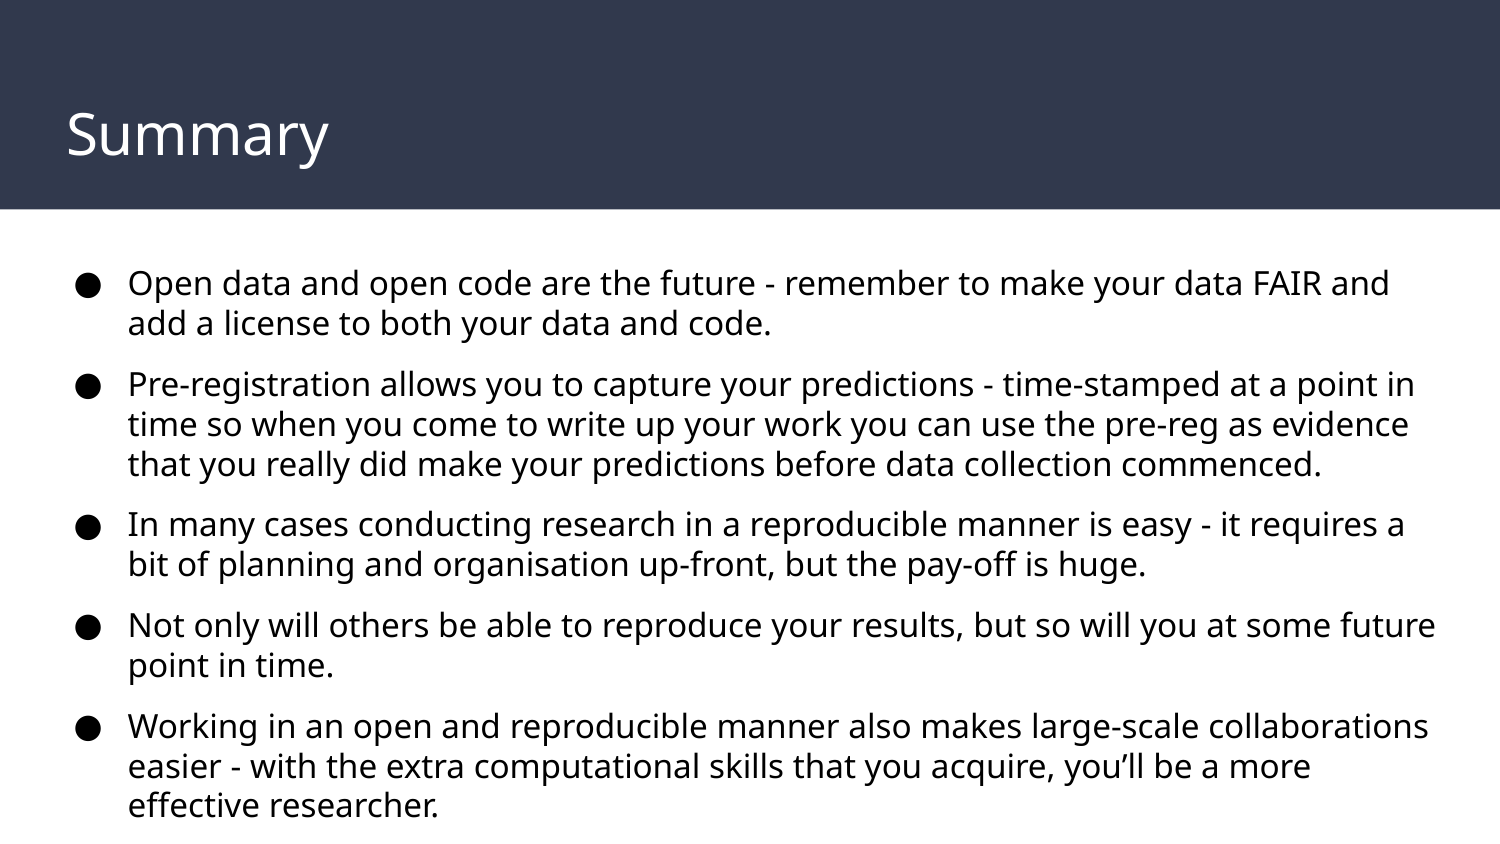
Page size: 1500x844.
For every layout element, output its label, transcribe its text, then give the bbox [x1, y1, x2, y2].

title Summary [51, 82, 1449, 185]
text_box Open data and open code are the future - remember to make your data FAIR and add a license to both your data and code. Pre-registration allows you to capture your predictions - time-stamped at a point in time so when you come to write up your work you can use the pre-reg as evidence that you really did make your predictions before data collection commenced. In many cases conducting research in a reproducible manner is easy - it requires a bit of planning and organisation up-front, but the pay-off is huge. Not only will others be able to reproduce your results, but so will you at some future point in time. Working in an open and reproducible manner also makes large-scale collaborations easier - with the extra computational skills that you acquire, you’ll be a more effective researcher. [37, 247, 1456, 826]
